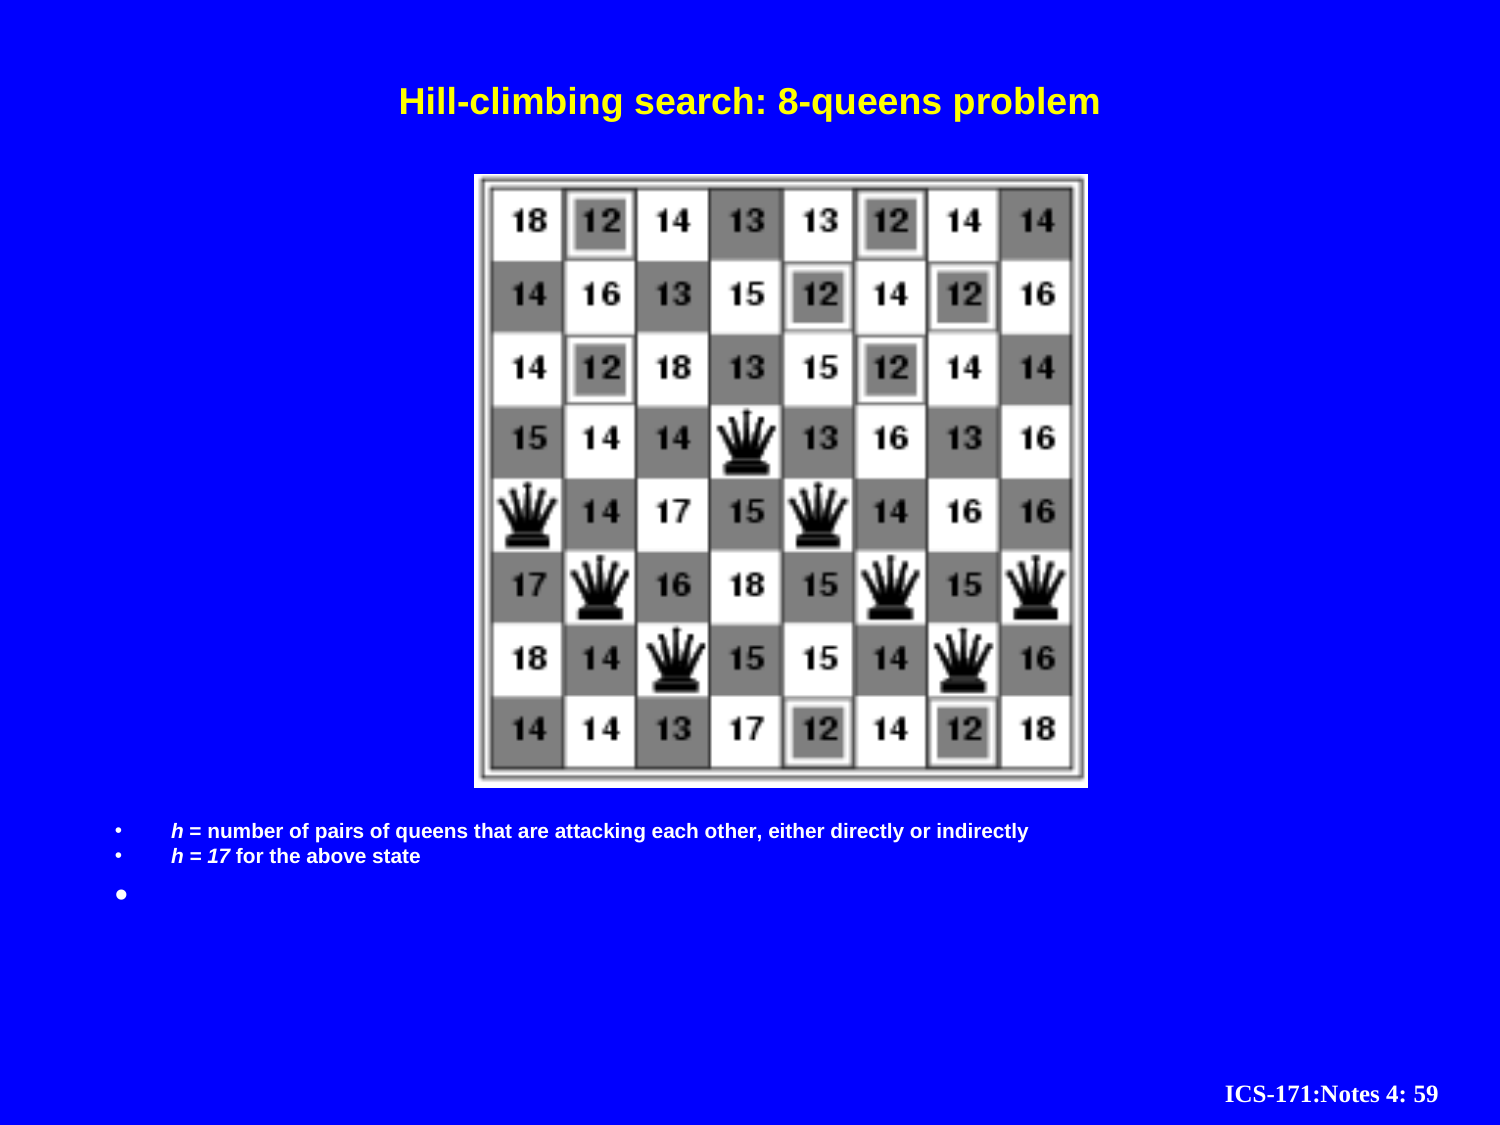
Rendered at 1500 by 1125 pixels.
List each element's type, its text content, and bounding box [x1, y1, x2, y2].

picture [474, 174, 1088, 788]
title Hill-climbing search: 8-queens problem [112, 49, 1388, 150]
list h = number of pairs of queens that are attacking each other, either directly or indirectly h = 17 for the above state [99, 770, 1388, 1013]
